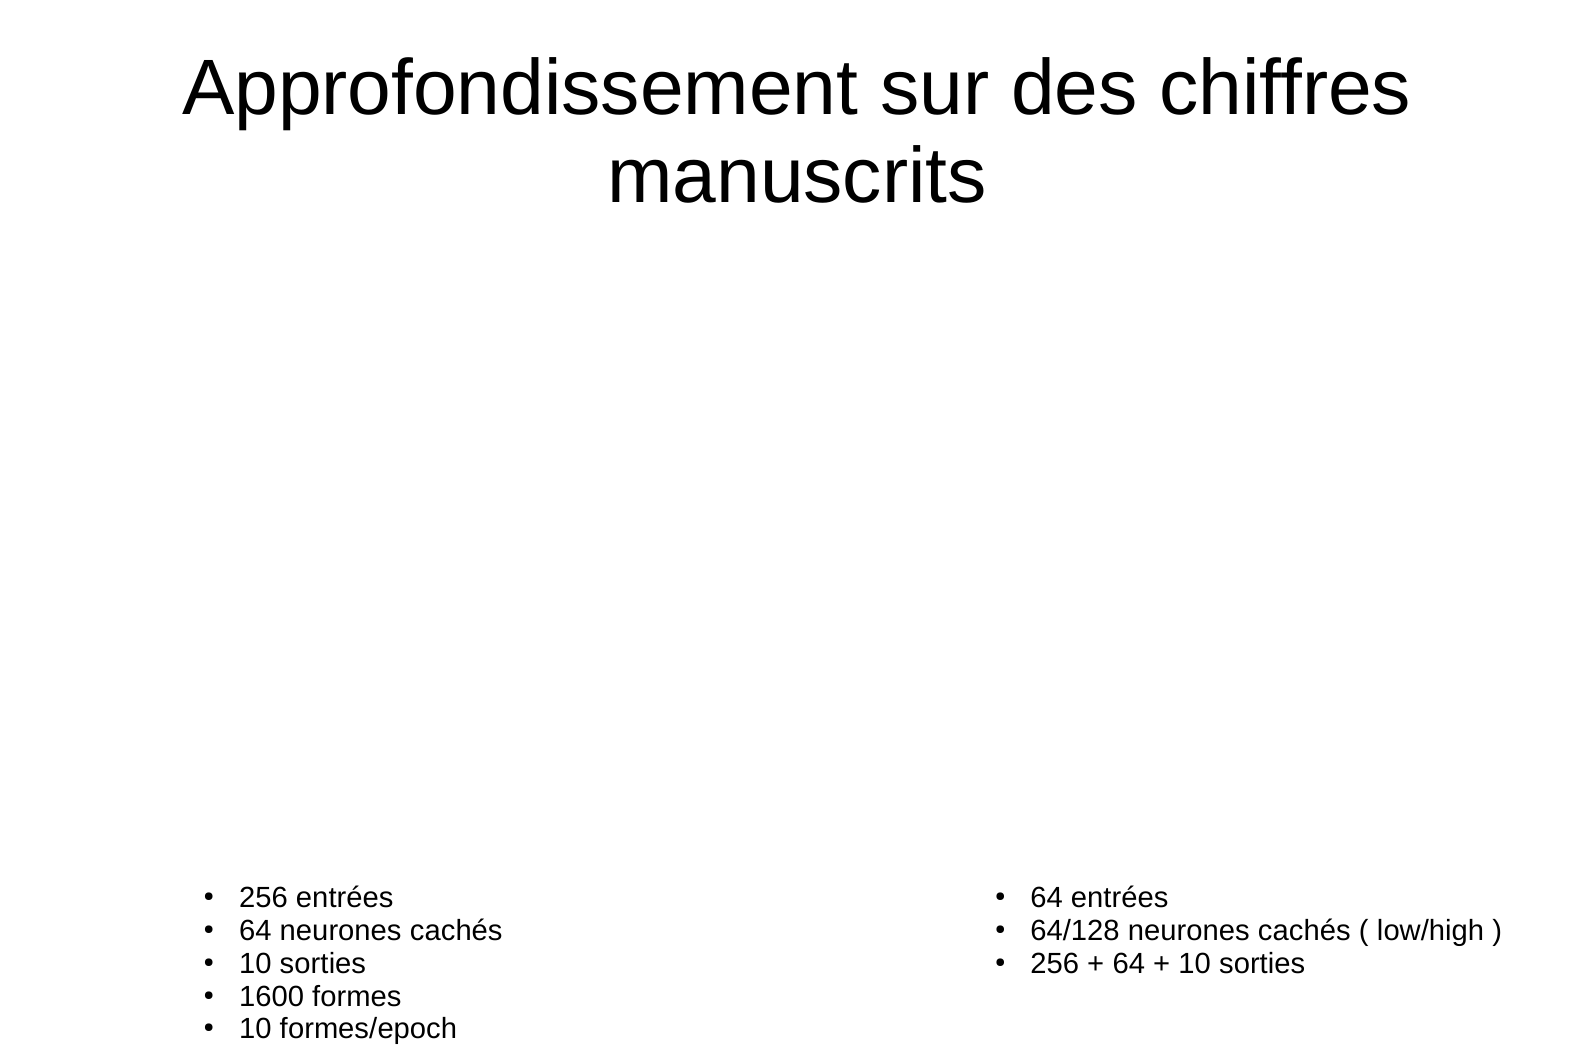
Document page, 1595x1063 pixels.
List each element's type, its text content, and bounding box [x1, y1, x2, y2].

text_box 256 entrées 64 neurones cachés 10 sorties 1600 formes 10 formes/epoch [188, 874, 519, 1063]
text_box 64 entrées 64/128 neurones cachés ( low/high ) 256 + 64 + 10 sorties [980, 874, 1518, 1063]
title Approfondissement sur des chiffres manuscrits [79, 42, 1515, 220]
